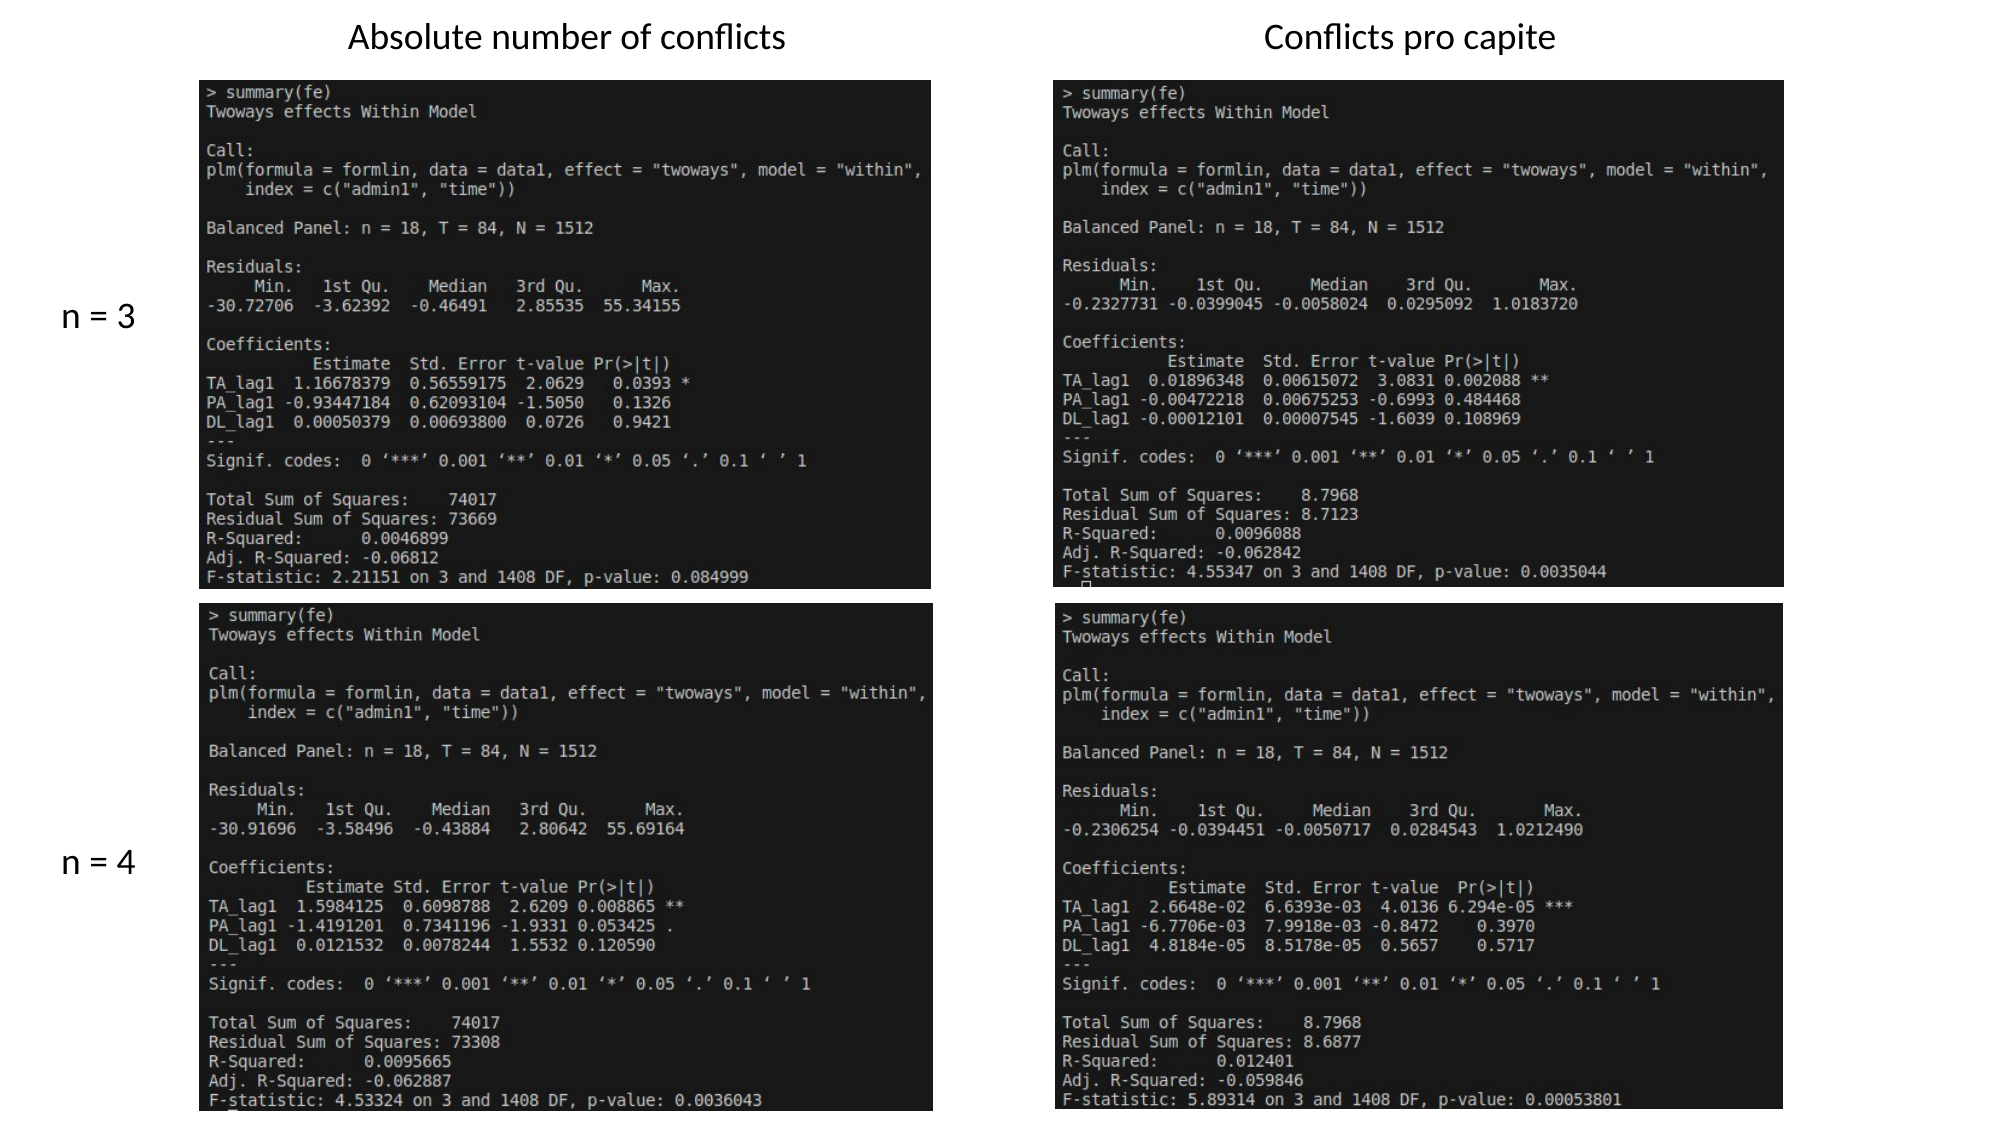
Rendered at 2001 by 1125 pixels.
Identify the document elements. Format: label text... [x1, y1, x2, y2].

text_box n = 3 [46, 283, 173, 345]
text_box Absolute number of conflicts [332, 4, 831, 66]
text_box Conflicts pro capite [1249, 4, 1747, 66]
picture [199, 80, 931, 589]
text_box n = 4 [46, 829, 173, 890]
picture [199, 603, 933, 1111]
picture [1053, 80, 1784, 587]
picture [1055, 603, 1783, 1109]
